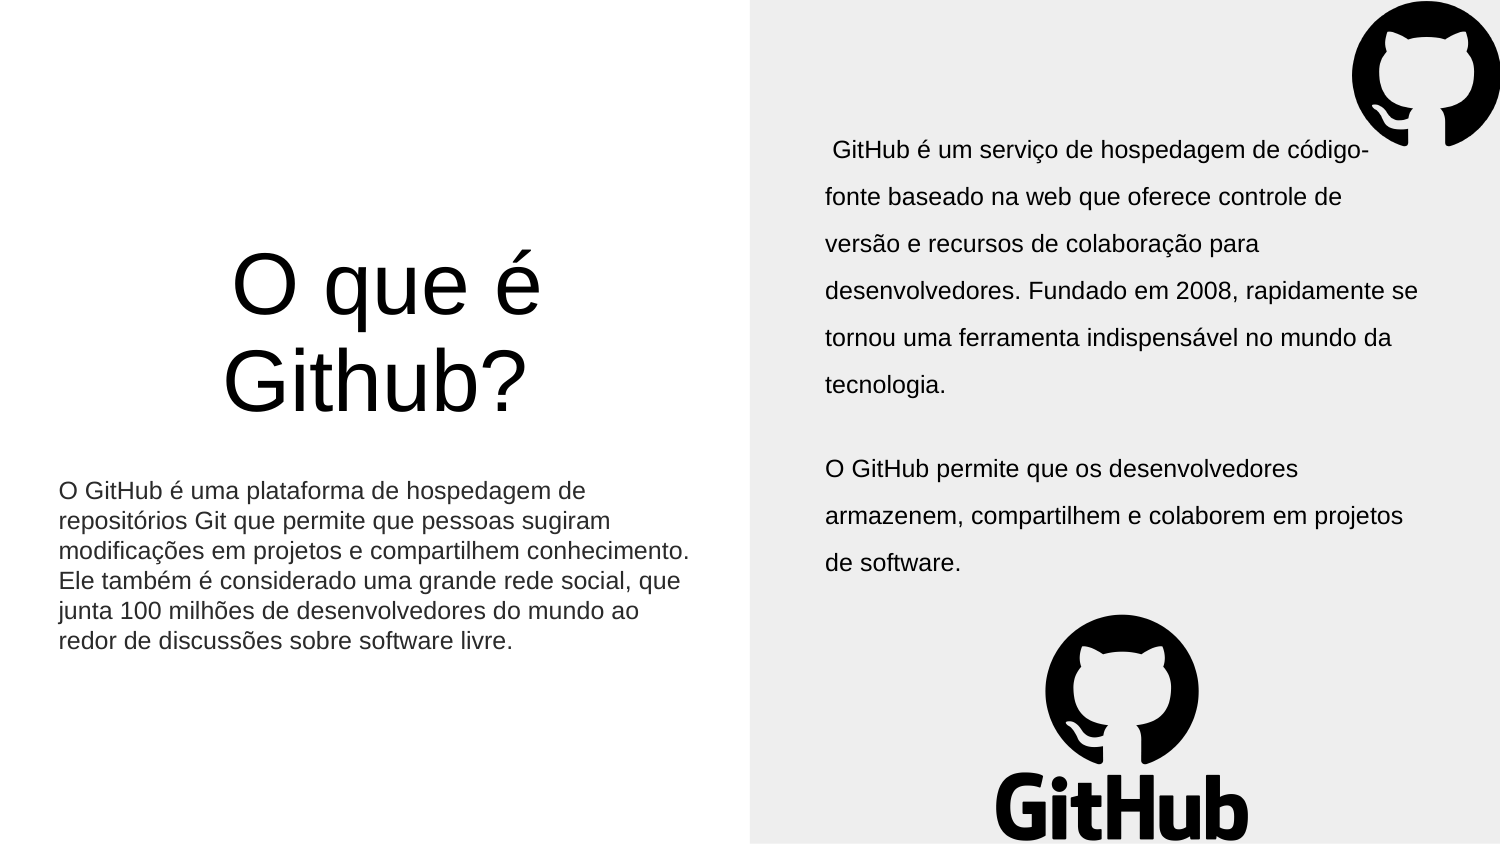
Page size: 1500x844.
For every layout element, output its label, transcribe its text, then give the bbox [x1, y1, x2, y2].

title O que é Github? [43, 202, 708, 446]
list GitHub é um serviço de hospedagem de código-fonte baseado na web que oferece controle de versão e recursos de colaboração para desenvolvedores. Fundado em 2008, rapidamente se tornou uma ferramenta indispensável no mundo da tecnologia. O GitHub permite que os desenvolvedores armazenem, compartilhem e colaborem em projetos de software. [810, 43, 1440, 650]
subtitle O GitHub é uma plataforma de hospedagem de repositórios Git que permite que pessoas sugiram modificações em projetos e compartilhem conhecimento. Ele também é considerado uma grande rede social, que junta 100 milhões de desenvolvedores do mundo ao redor de discussões sobre software livre. [43, 459, 708, 663]
picture [915, 611, 1329, 844]
picture [1352, 0, 1500, 148]
